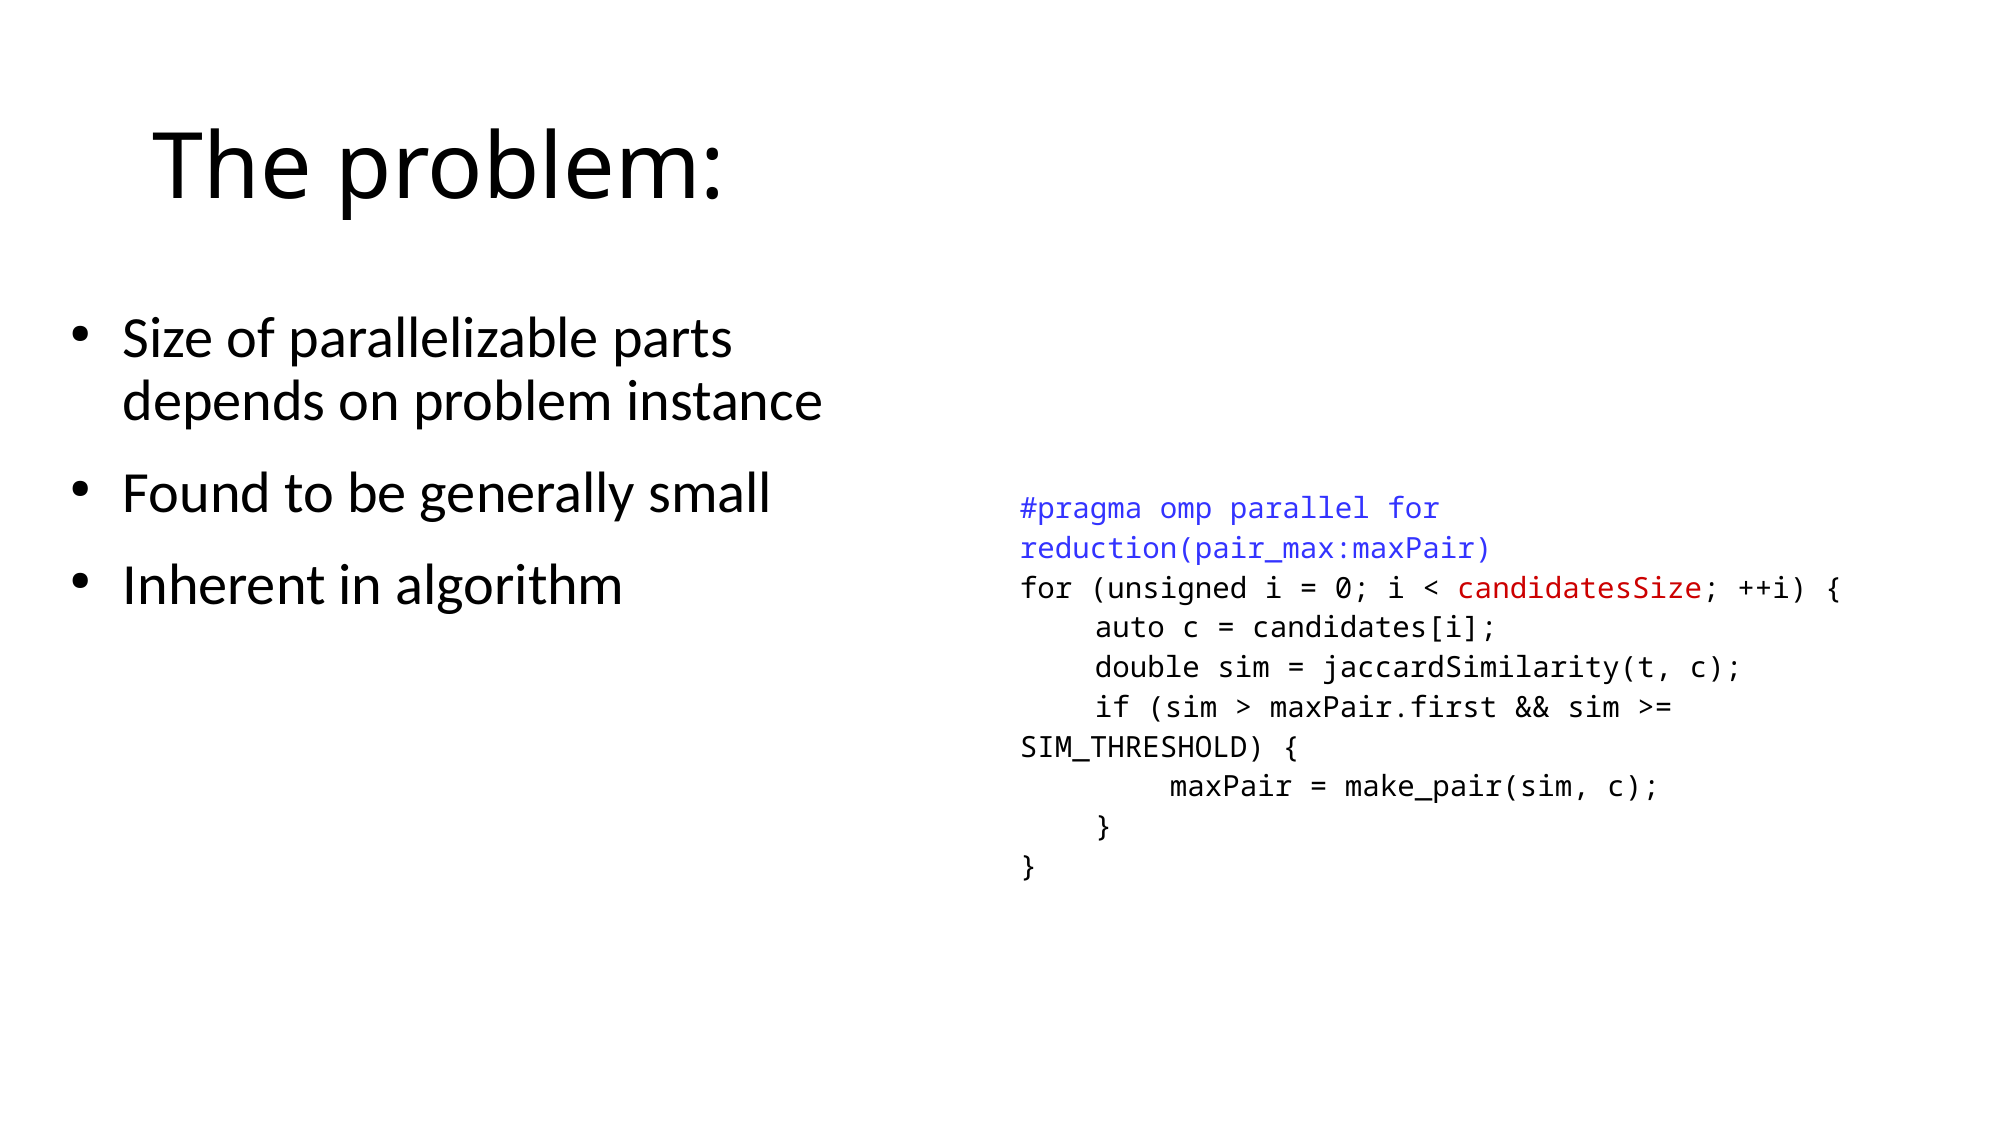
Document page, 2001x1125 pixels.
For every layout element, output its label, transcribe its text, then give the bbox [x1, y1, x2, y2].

title The problem: [137, 59, 1863, 278]
list Size of parallelizable parts depends on problem instance Found to be generally small Inherent in algorithm [37, 299, 916, 1014]
text_box #pragma omp parallel for reduction(pair_max:maxPair) for (unsigned i = 0; i < candidatesSize; ++i) { auto c = candidates[i]; double sim = jaccardSimilarity(t, c); if (sim > maxPair.first && sim >= SIM_THRESHOLD) { maxPair = make_pair(sim, c); } } [1005, 479, 1891, 751]
